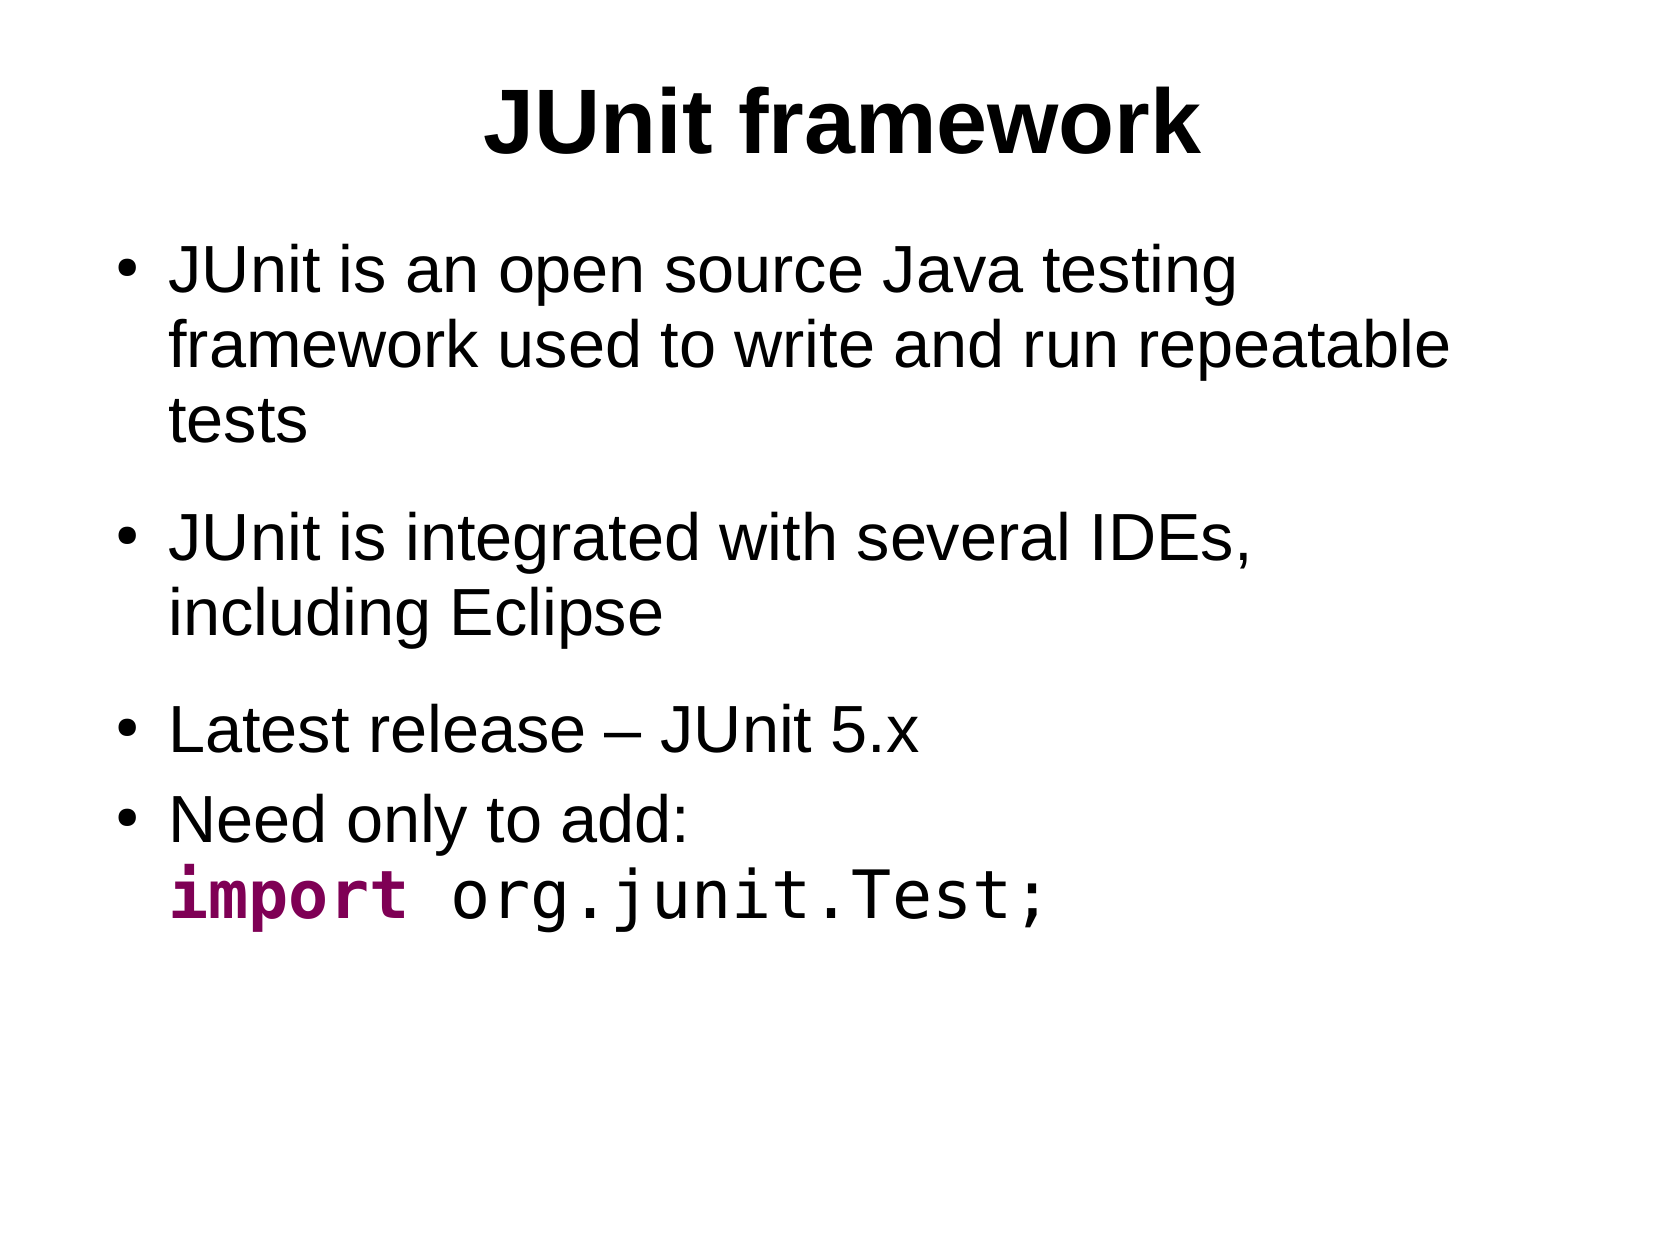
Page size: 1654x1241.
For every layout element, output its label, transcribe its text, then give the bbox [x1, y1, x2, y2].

title JUnit framework [82, 49, 1571, 196]
list JUnit is an open source Java testing framework used to write and run repeatable tests JUnit is integrated with several IDEs, including Eclipse Latest release – JUnit 5.x Need only to add: import org.junit.Test; [82, 225, 1538, 1186]
